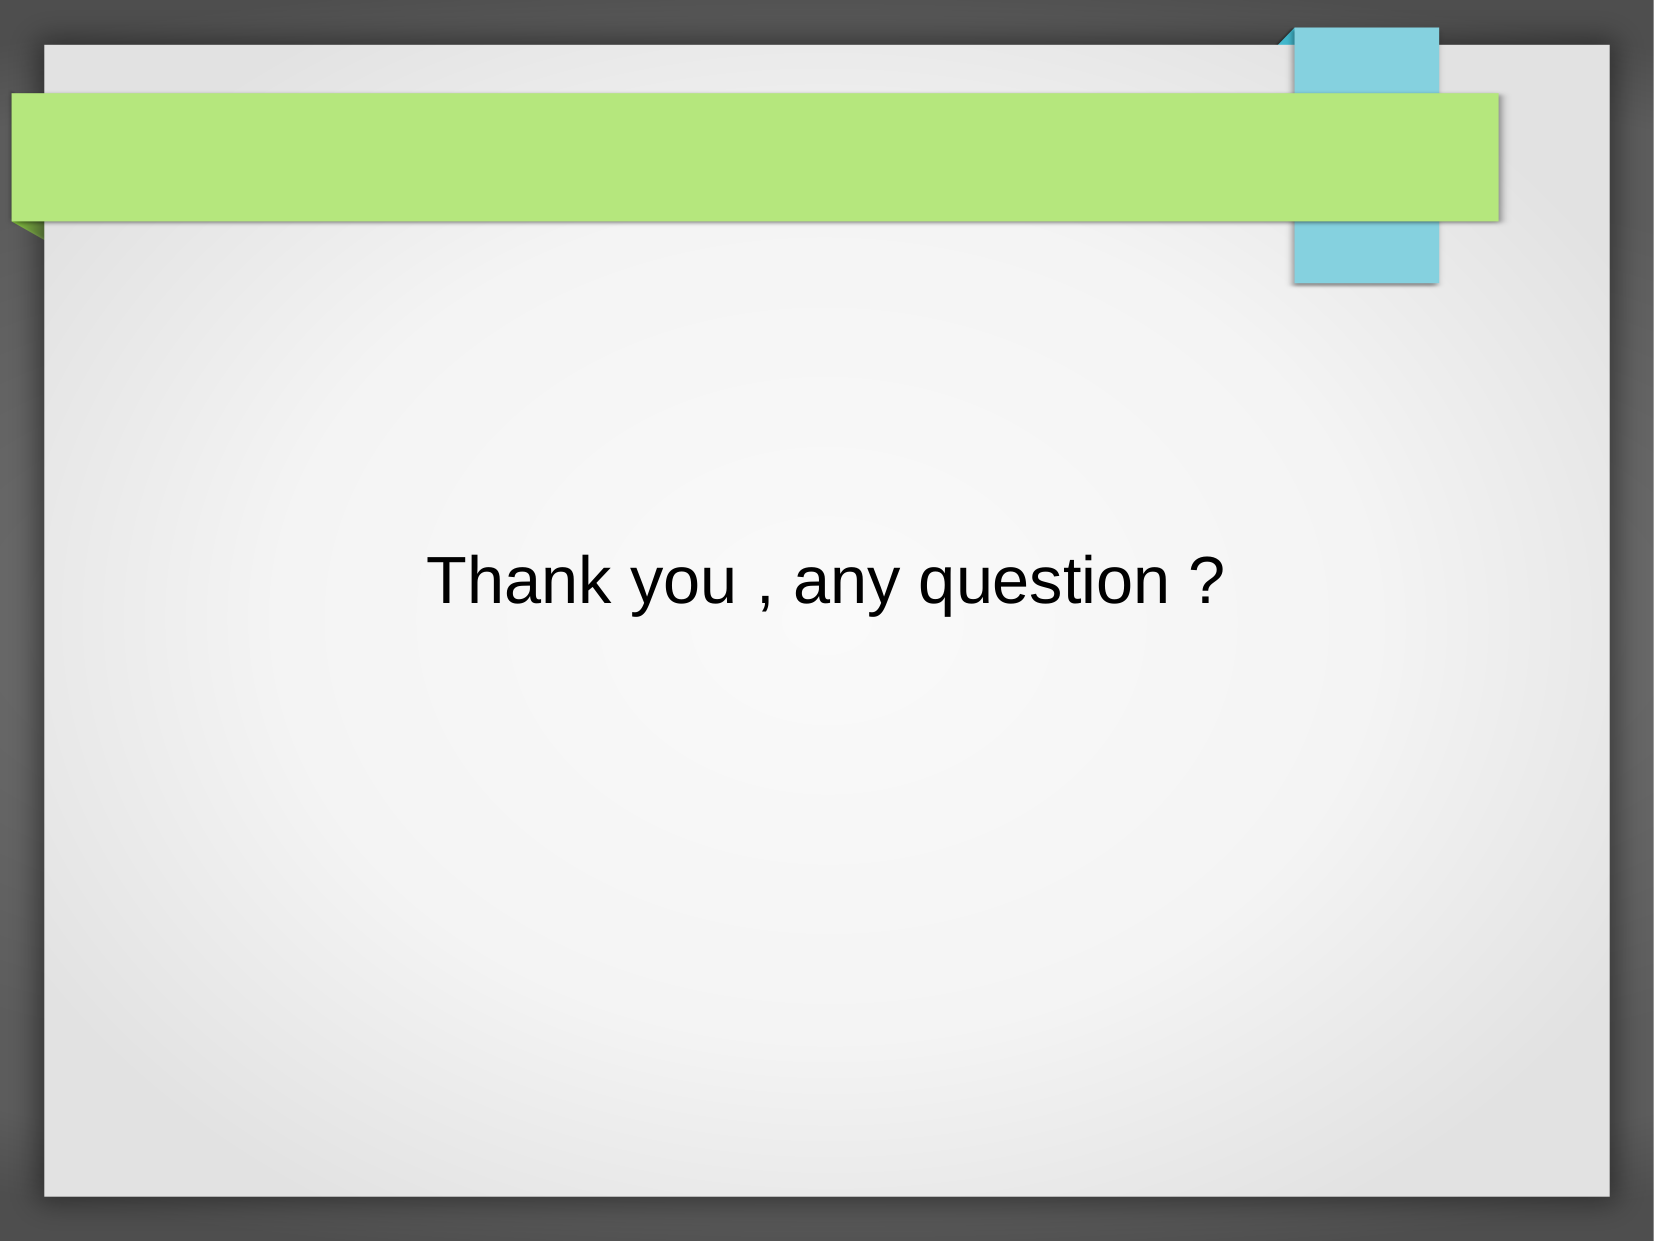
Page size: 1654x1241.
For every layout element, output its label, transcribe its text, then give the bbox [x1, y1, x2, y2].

subtitle Thank you , any question ? [236, 307, 1418, 855]
picture [0, 0, 1654, 1241]
